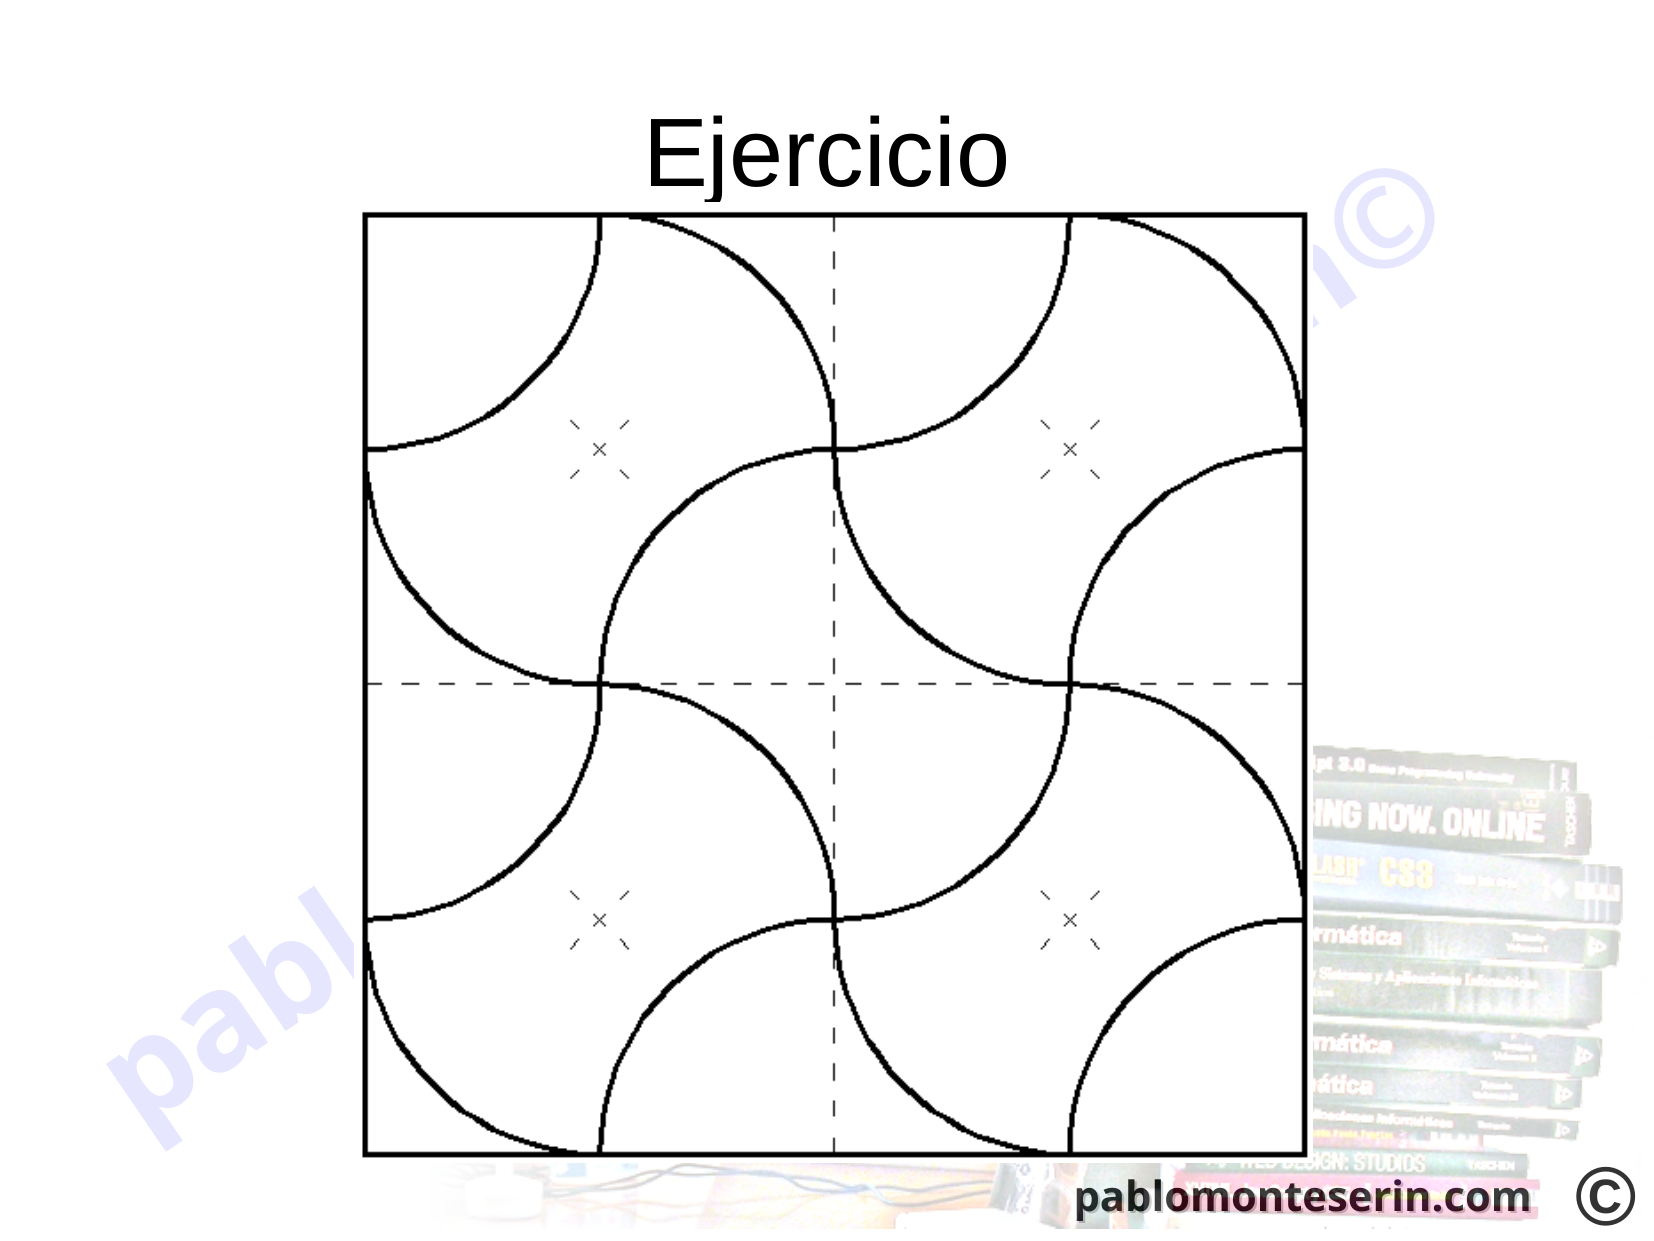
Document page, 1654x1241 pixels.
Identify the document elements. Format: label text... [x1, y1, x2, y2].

picture [354, 202, 1654, 1229]
title Ejercicio [82, 49, 1571, 257]
